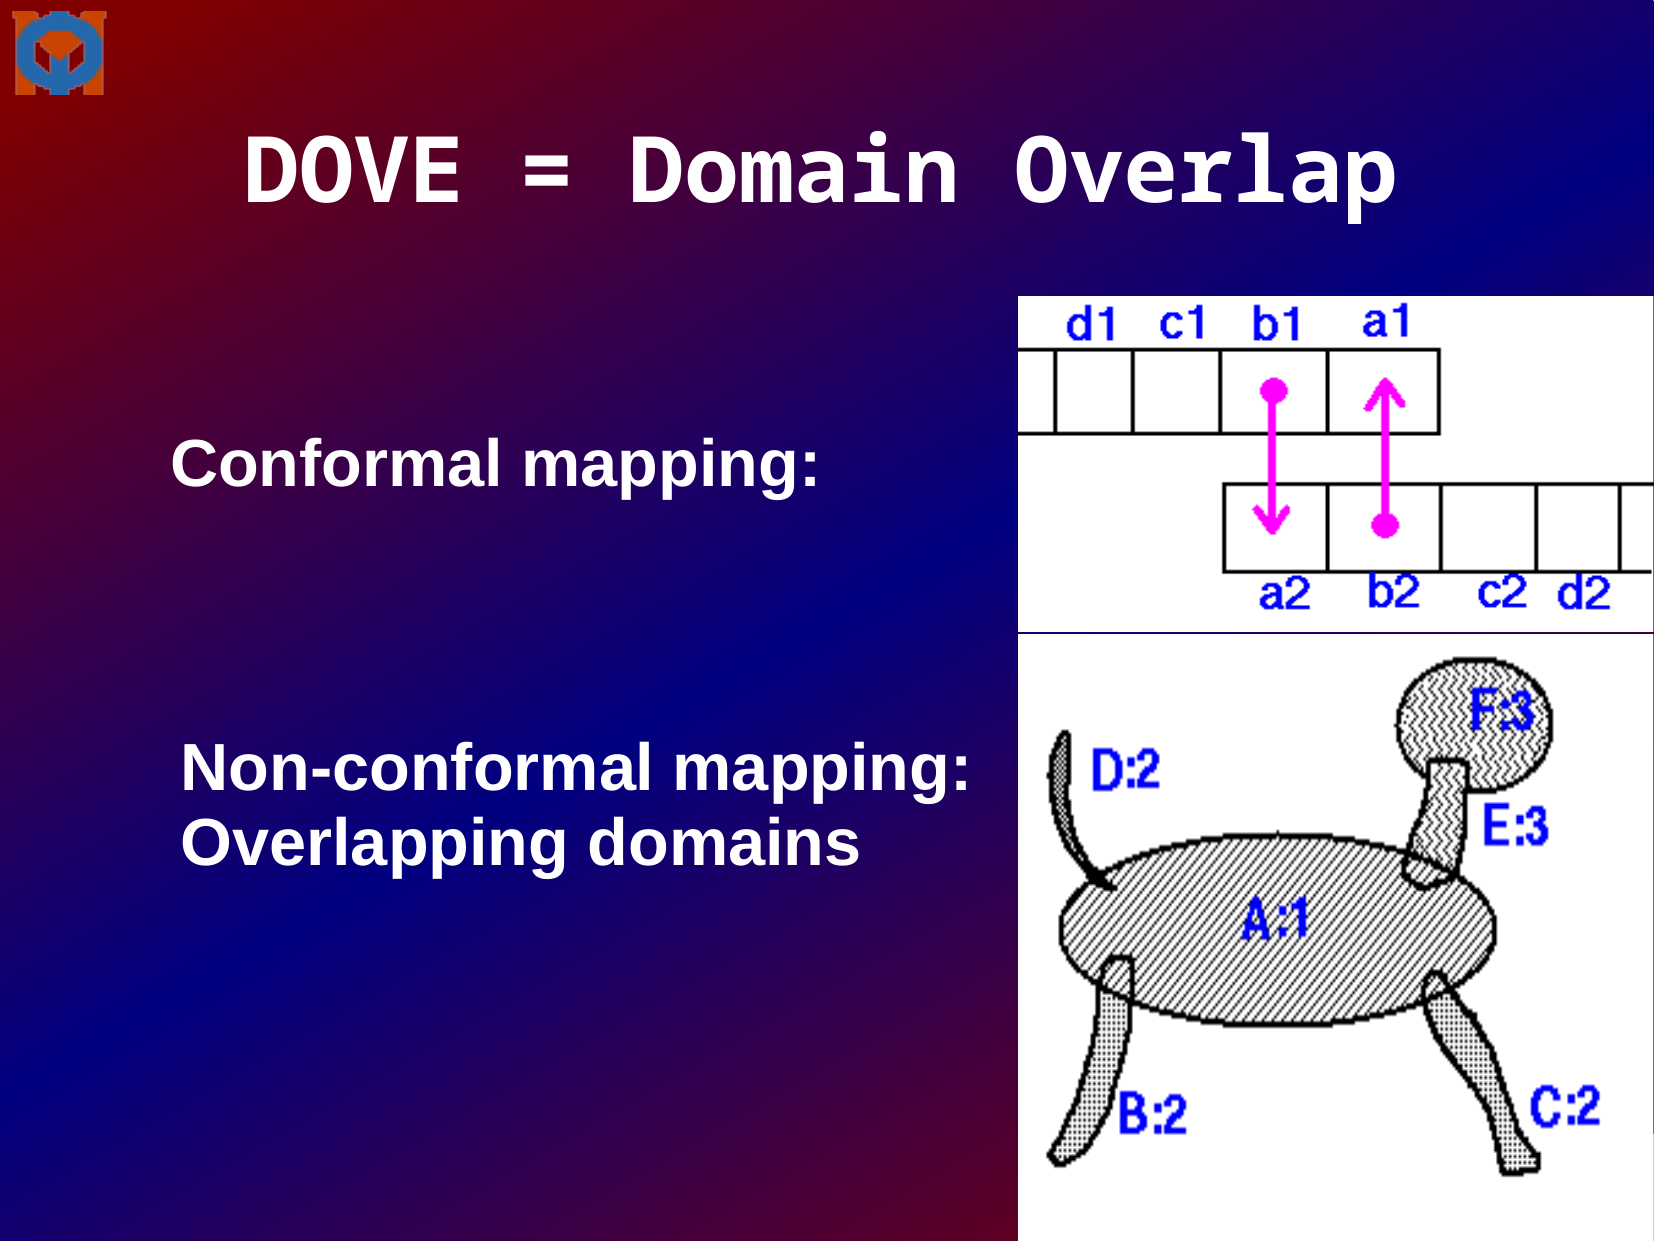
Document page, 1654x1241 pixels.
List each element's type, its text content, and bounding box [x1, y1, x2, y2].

picture [1018, 634, 1654, 1241]
text_box Non-conformal mapping: Overlapping domains [180, 730, 974, 903]
picture [11, 11, 110, 95]
text_box Conformal mapping: [169, 425, 823, 513]
picture [1018, 296, 1654, 632]
title DOVE = Domain Overlap [116, 63, 1529, 271]
